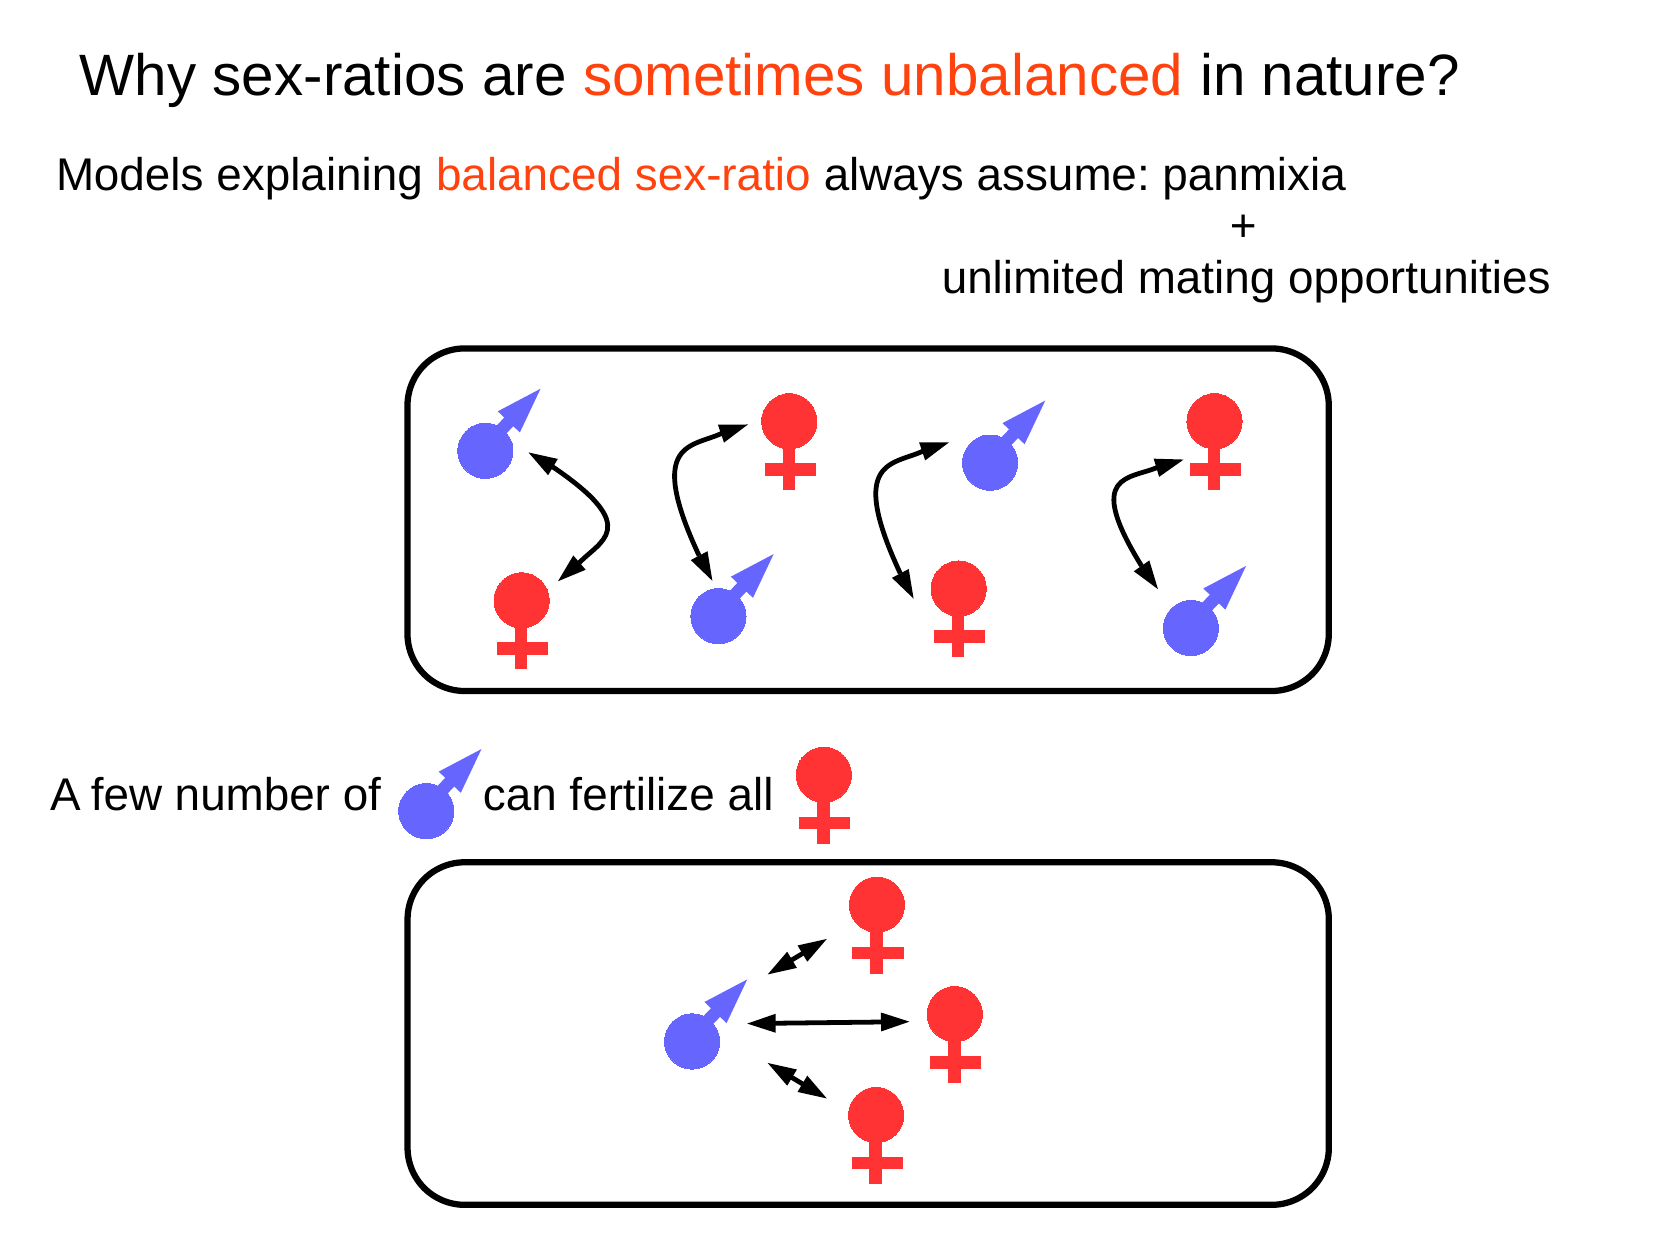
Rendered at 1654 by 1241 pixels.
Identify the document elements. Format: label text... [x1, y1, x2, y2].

text_box A few number of can fertilize all [35, 761, 910, 880]
text_box [398, 783, 454, 839]
text_box Why sex-ratios are sometimes unbalanced in nature? [64, 35, 1476, 116]
text_box [407, 348, 1329, 692]
text_box Models explaining balanced sex-ratio always assume: panmixia + unlimited mating opportunities [41, 141, 1567, 311]
text_box [796, 747, 852, 802]
text_box [407, 862, 1329, 1205]
